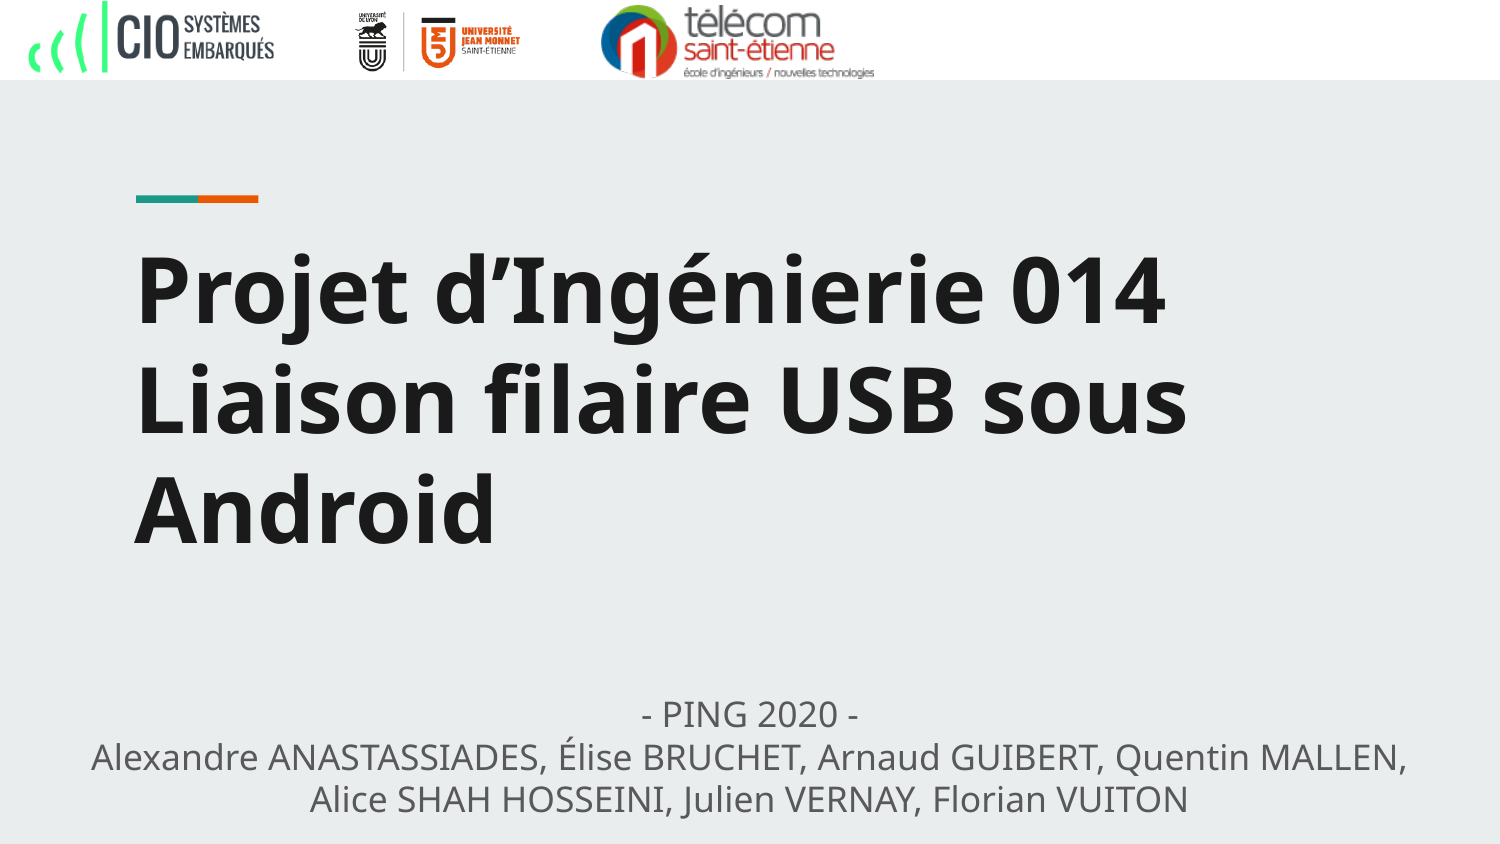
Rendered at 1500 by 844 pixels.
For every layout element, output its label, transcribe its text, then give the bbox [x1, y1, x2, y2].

picture [601, 5, 874, 79]
title Projet d’Ingénierie 014 Liaison filaire USB sous Android [119, 216, 1381, 490]
subtitle - PING 2020 - Alexandre ANASTASSIADES, Élise BRUCHET, Arnaud GUIBERT, Quentin MALLEN, Alice SHAH HOSSEINI, Julien VERNAY, Florian VUITON [51, 677, 1449, 833]
picture [354, 0, 521, 84]
picture [28, 0, 274, 74]
